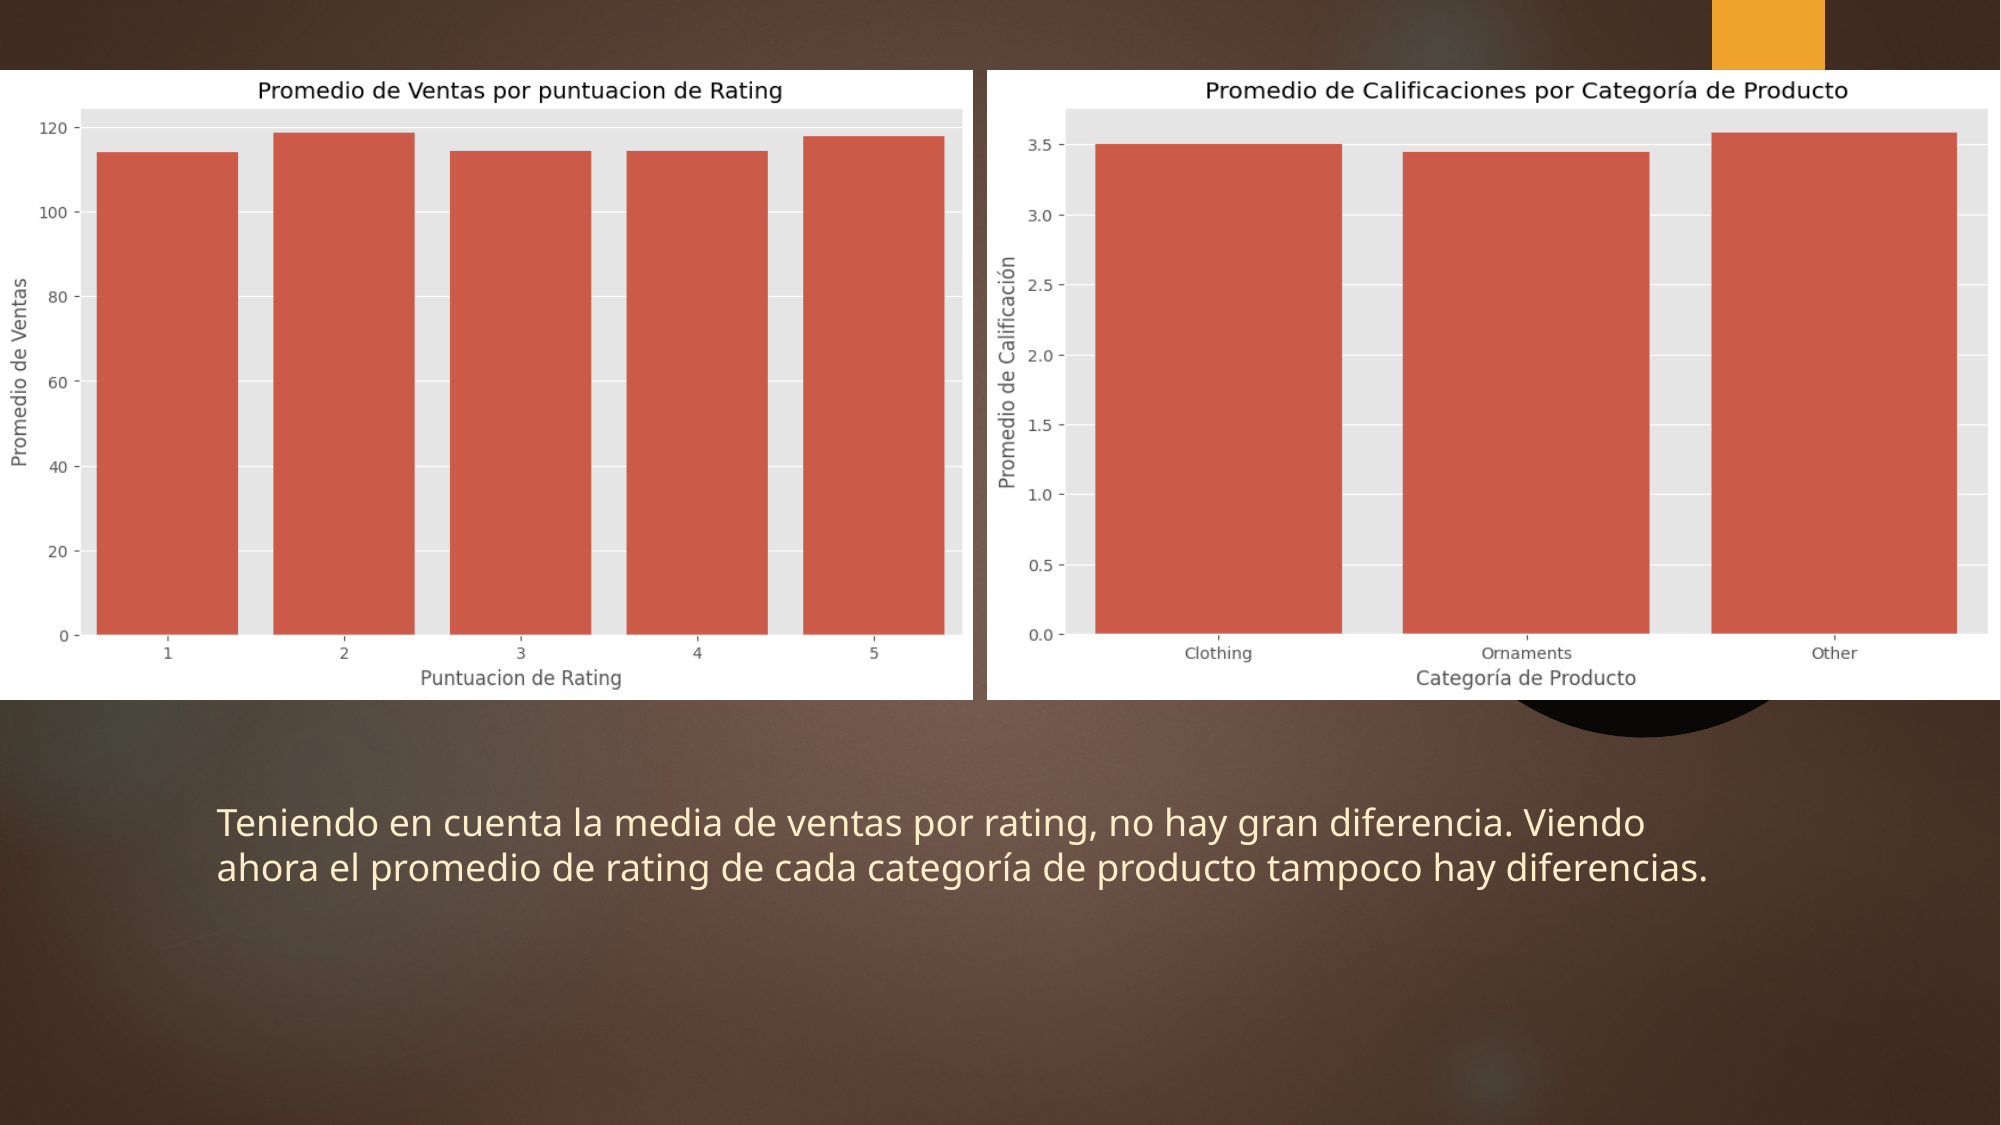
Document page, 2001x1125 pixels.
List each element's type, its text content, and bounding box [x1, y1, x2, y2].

picture [0, 70, 973, 700]
picture [987, 70, 2000, 700]
title Teniendo en cuenta la media de ventas por rating, no hay gran diferencia. Viendo ahora el promedio de rating de cada categoría de producto tampoco hay diferencias. [201, 791, 1745, 960]
